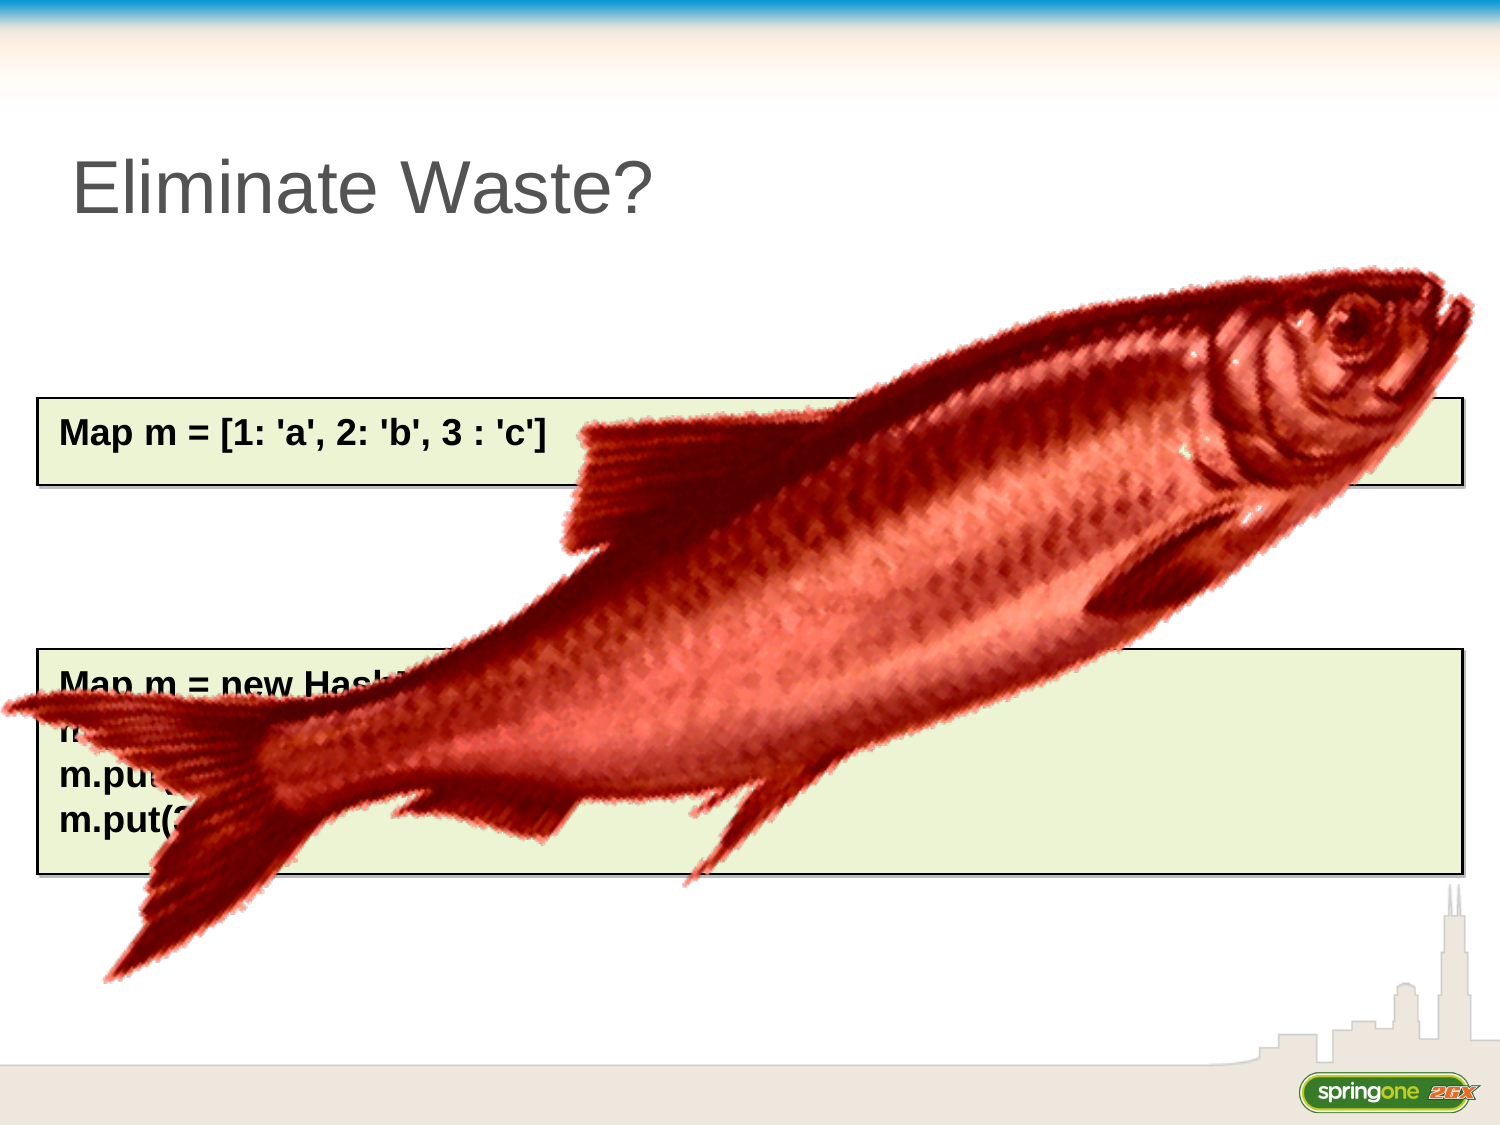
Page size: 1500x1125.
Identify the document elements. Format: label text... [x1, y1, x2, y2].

title Eliminate Waste? [56, 94, 1438, 262]
subtitle versus [61, 192, 1441, 262]
picture [0, 3, 1500, 1125]
